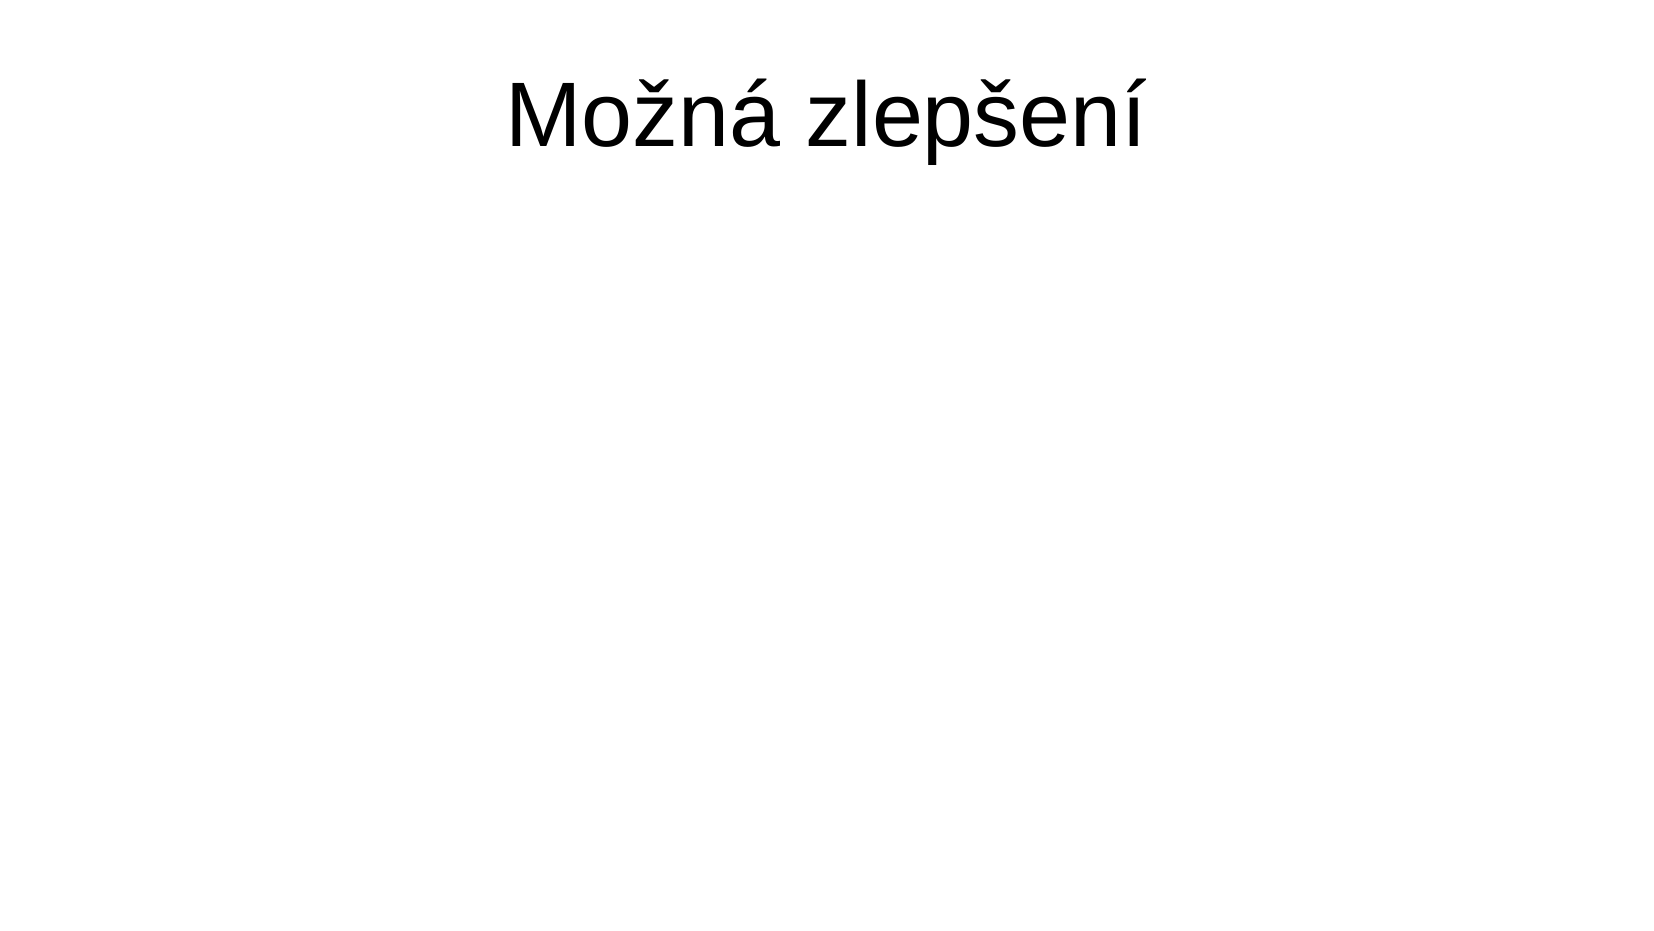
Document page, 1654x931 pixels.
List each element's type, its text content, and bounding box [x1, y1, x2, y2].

title Možná zlepšení [82, 37, 1571, 193]
